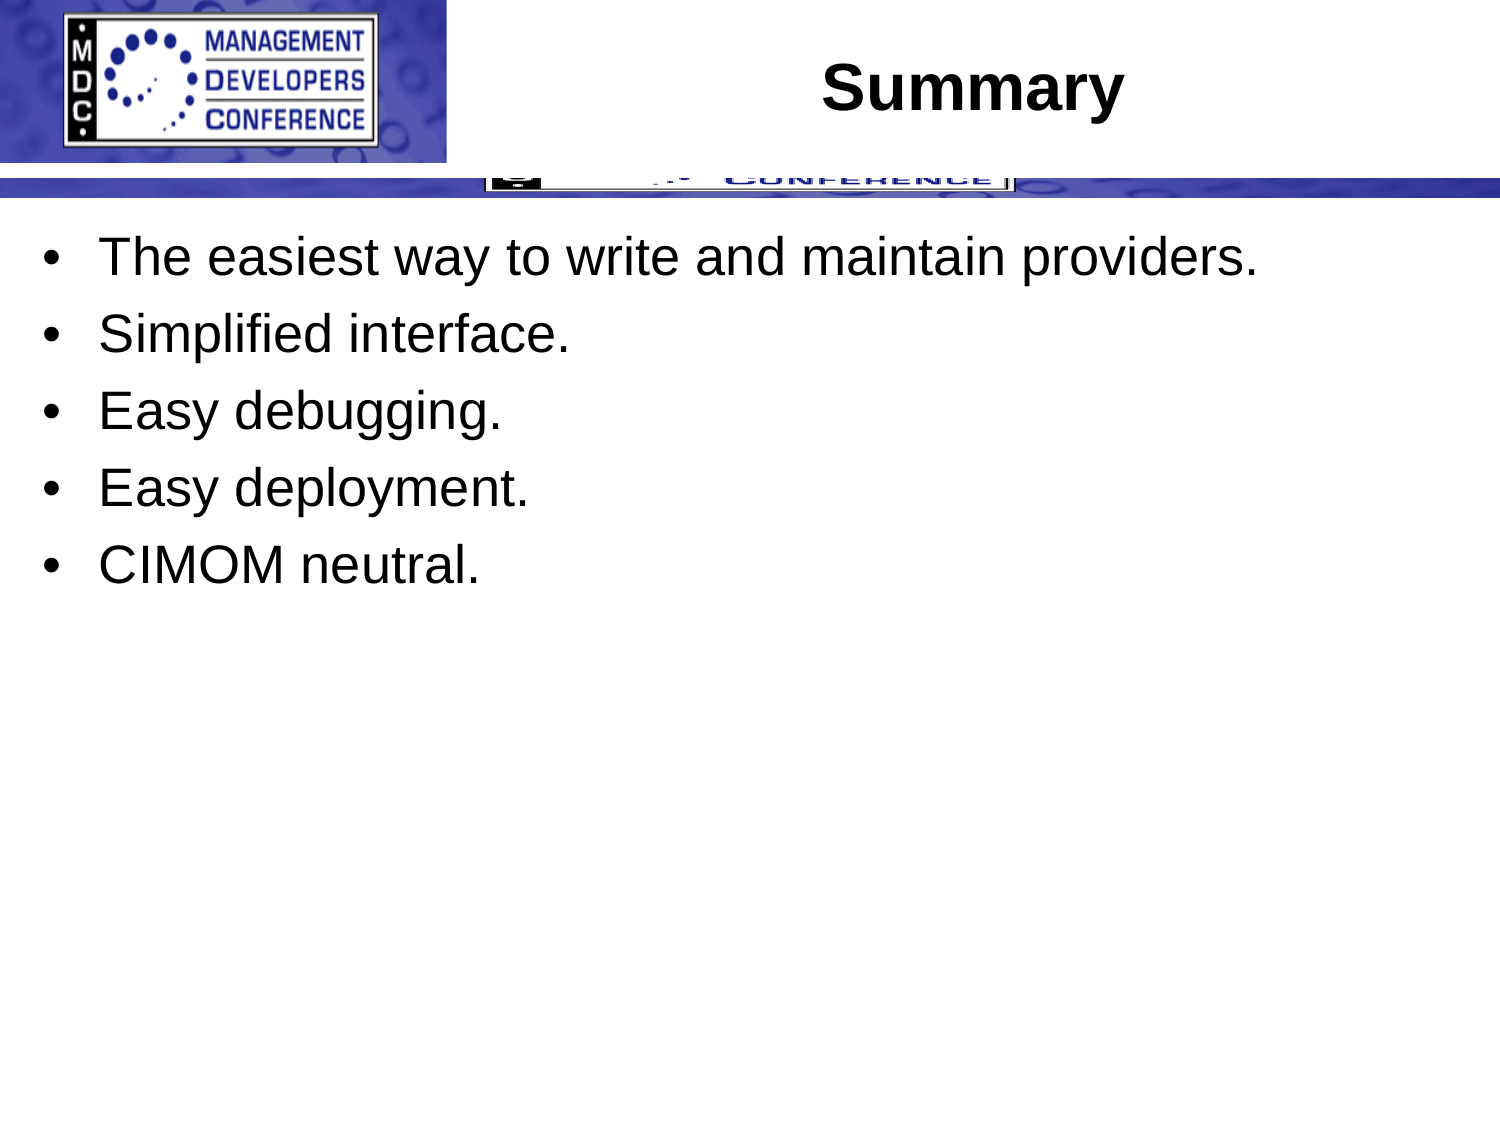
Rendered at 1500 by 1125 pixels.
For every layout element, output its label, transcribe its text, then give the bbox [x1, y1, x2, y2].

picture [0, 0, 447, 163]
picture [0, 178, 1500, 198]
list The easiest way to write and maintain providers. Simplified interface. Easy debugging. Easy deployment. CIMOM neutral. [42, 226, 1433, 969]
title Summary [447, 0, 1500, 176]
